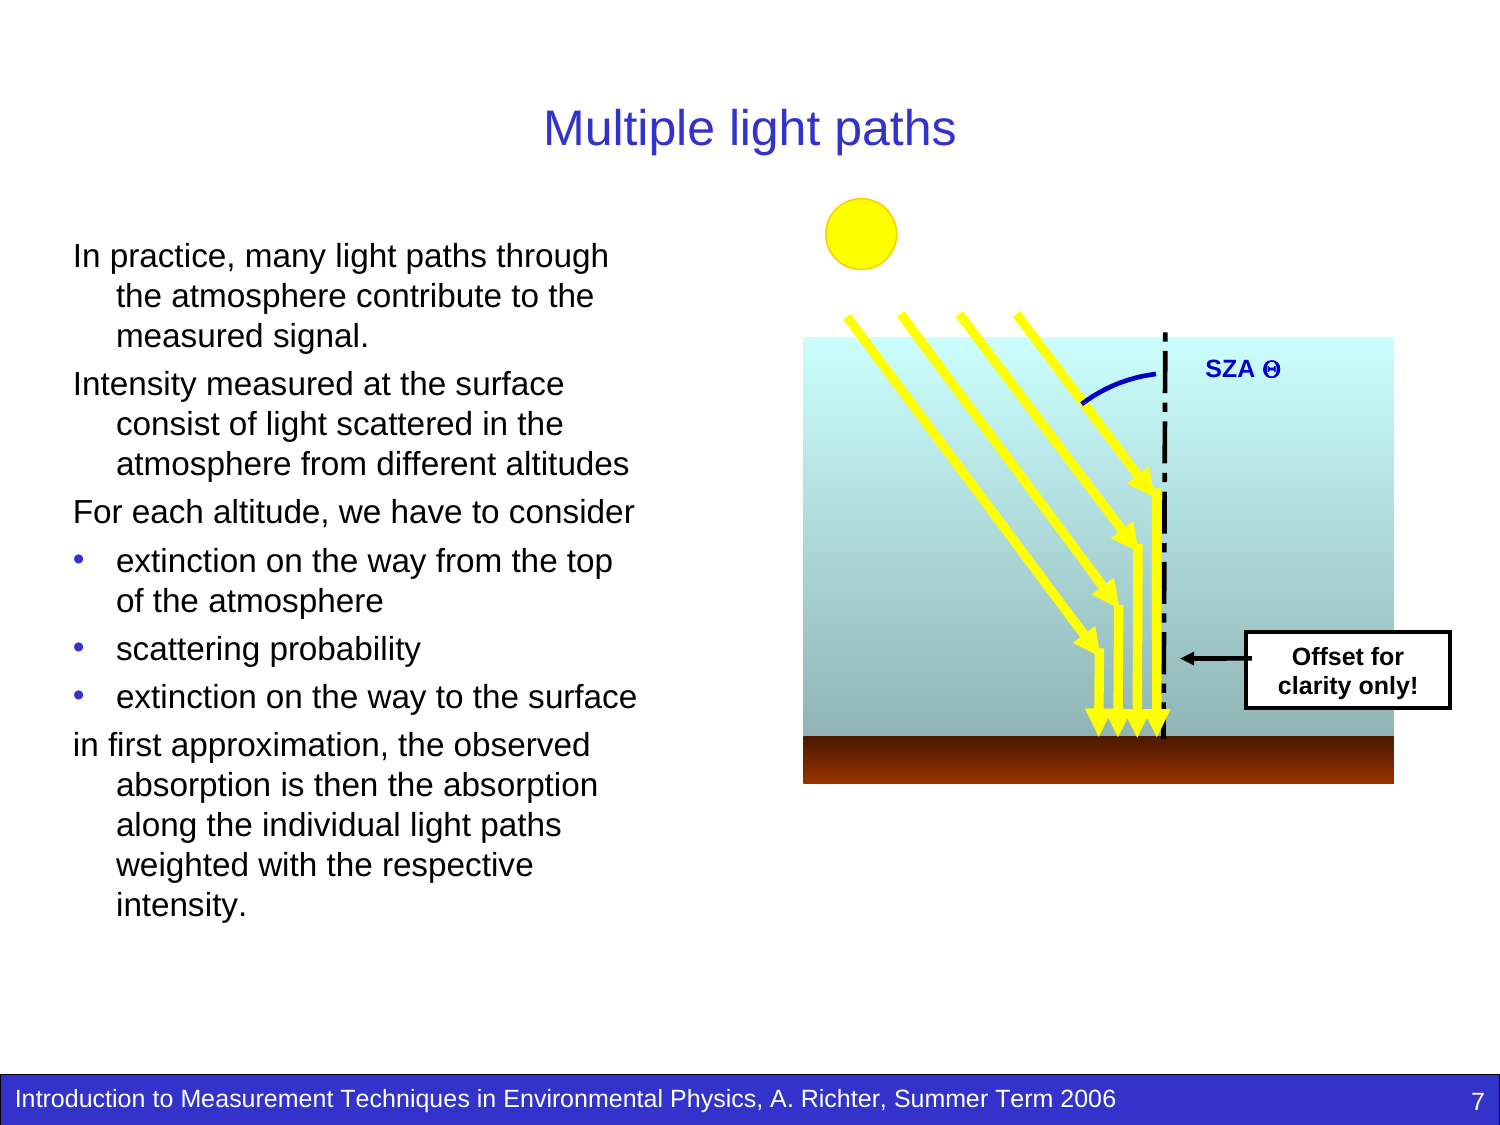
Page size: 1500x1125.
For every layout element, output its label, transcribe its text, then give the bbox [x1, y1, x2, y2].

text_box [925, 337, 1133, 709]
text_box [869, 337, 1114, 708]
text_box Offset for clarity only! [1246, 632, 1451, 708]
text_box In practice, many light paths through the atmosphere contribute to the measured signal. Intensity measured at the surface consist of light scattered in the atmosphere from different altitudes For each altitude, we have to consider extinction on the way from the top of the atmosphere scattering probability extinction on the way to the surface in first approximation, the observed absorption is then the absorption along the individual light paths weighted with the respective intensity. [58, 226, 666, 980]
text_box Multiple light paths [0, 87, 1500, 163]
text_box [984, 337, 1152, 709]
text_box [803, 337, 1394, 784]
text_box [825, 198, 897, 270]
text_box SZA  [1187, 344, 1306, 391]
